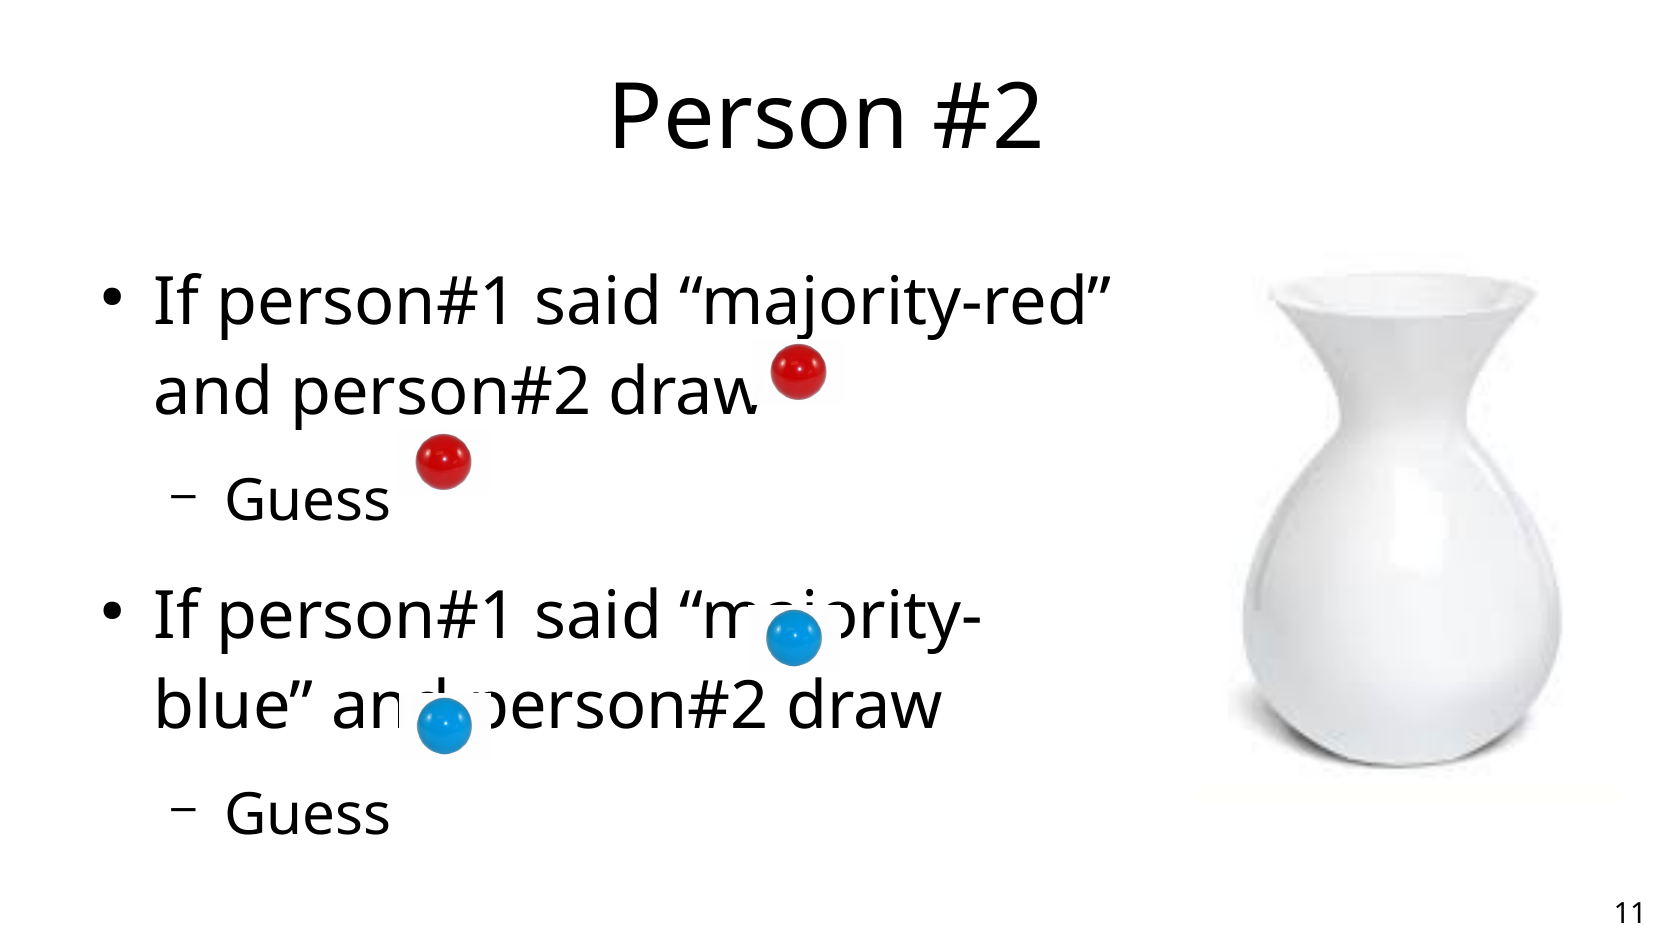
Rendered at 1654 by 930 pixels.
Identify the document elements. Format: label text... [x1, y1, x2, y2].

picture [1196, 240, 1621, 805]
picture [748, 605, 841, 672]
picture [752, 339, 845, 406]
picture [397, 429, 490, 495]
title Person #2 [82, 1, 1571, 225]
list If person#1 said “majority-red” and person#2 draw Guess If person#1 said “majority-blue” and person#2 draw Guess [82, 252, 1141, 901]
picture [399, 693, 491, 760]
